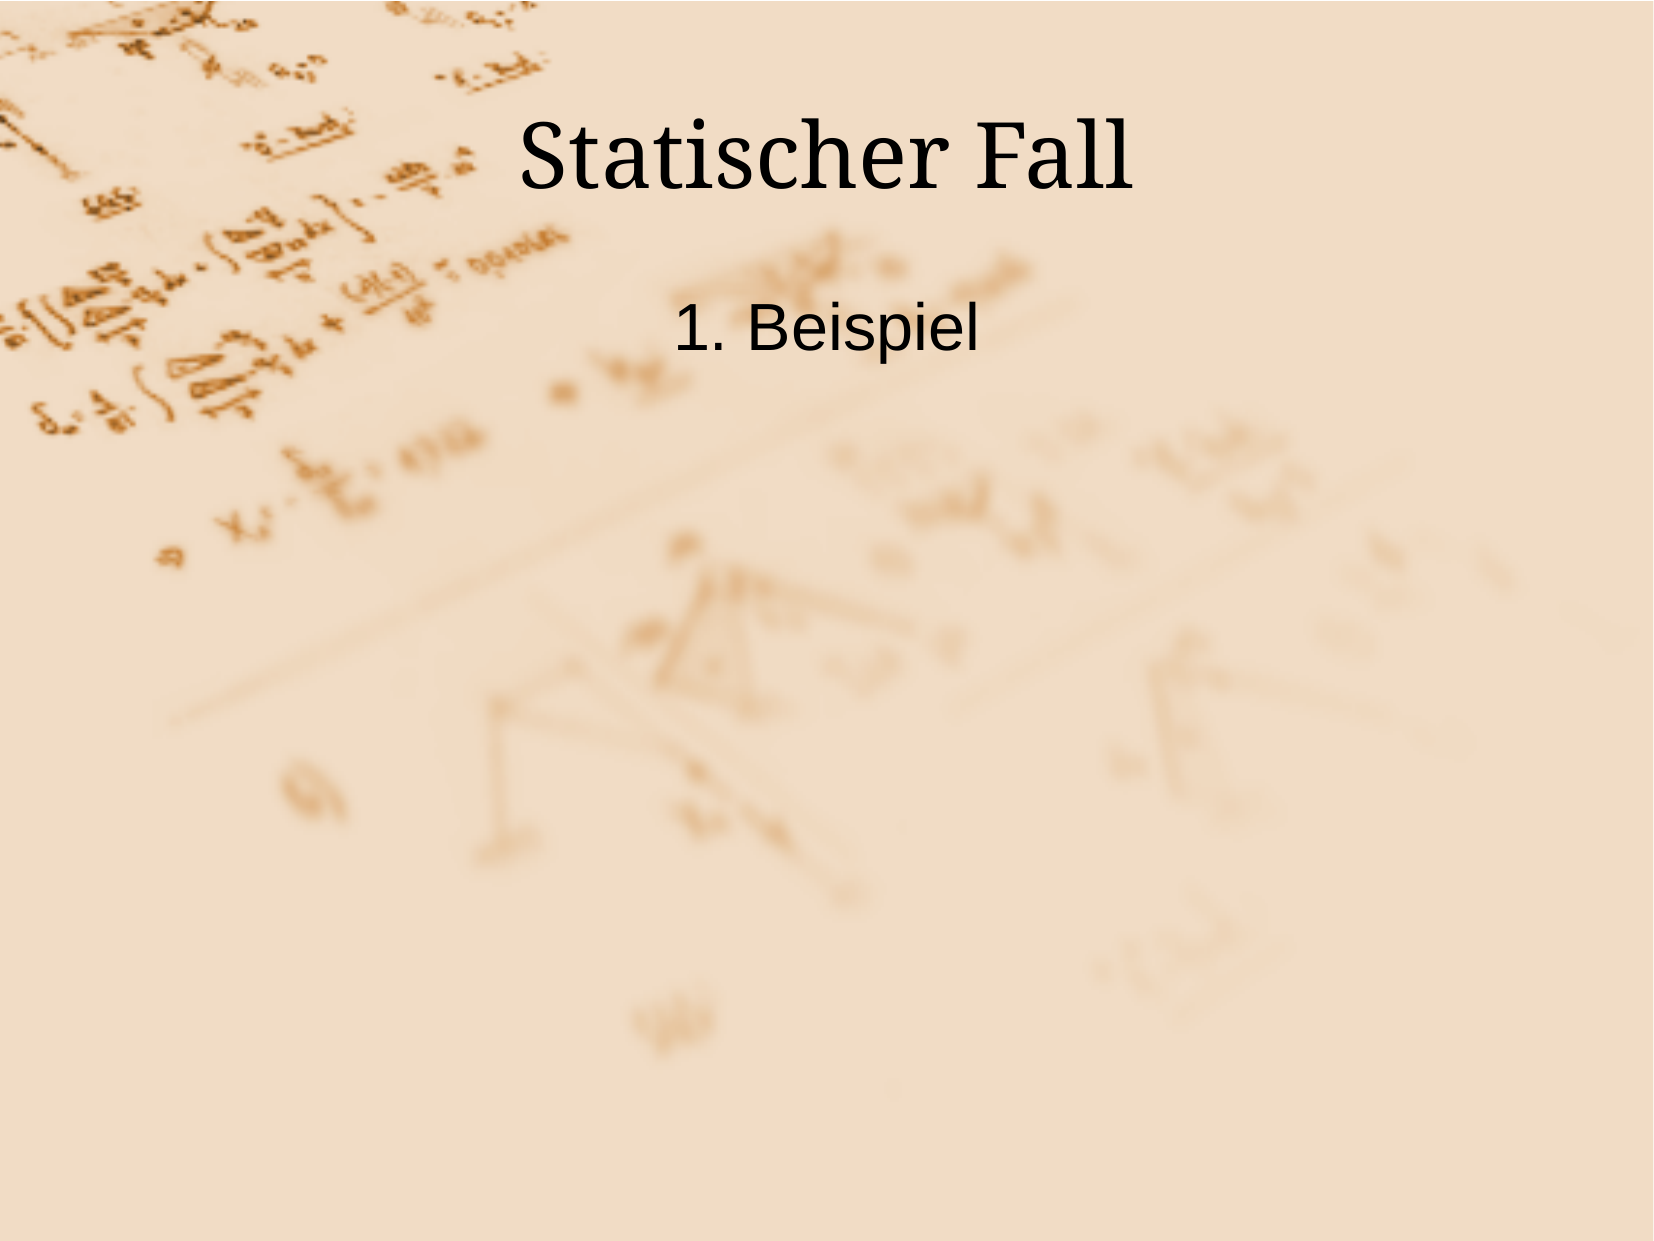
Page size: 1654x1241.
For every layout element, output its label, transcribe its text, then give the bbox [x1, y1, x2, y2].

picture [0, 1, 1654, 1241]
title Statischer Fall [82, 49, 1571, 257]
list 1. Beispiel [82, 290, 1571, 1109]
